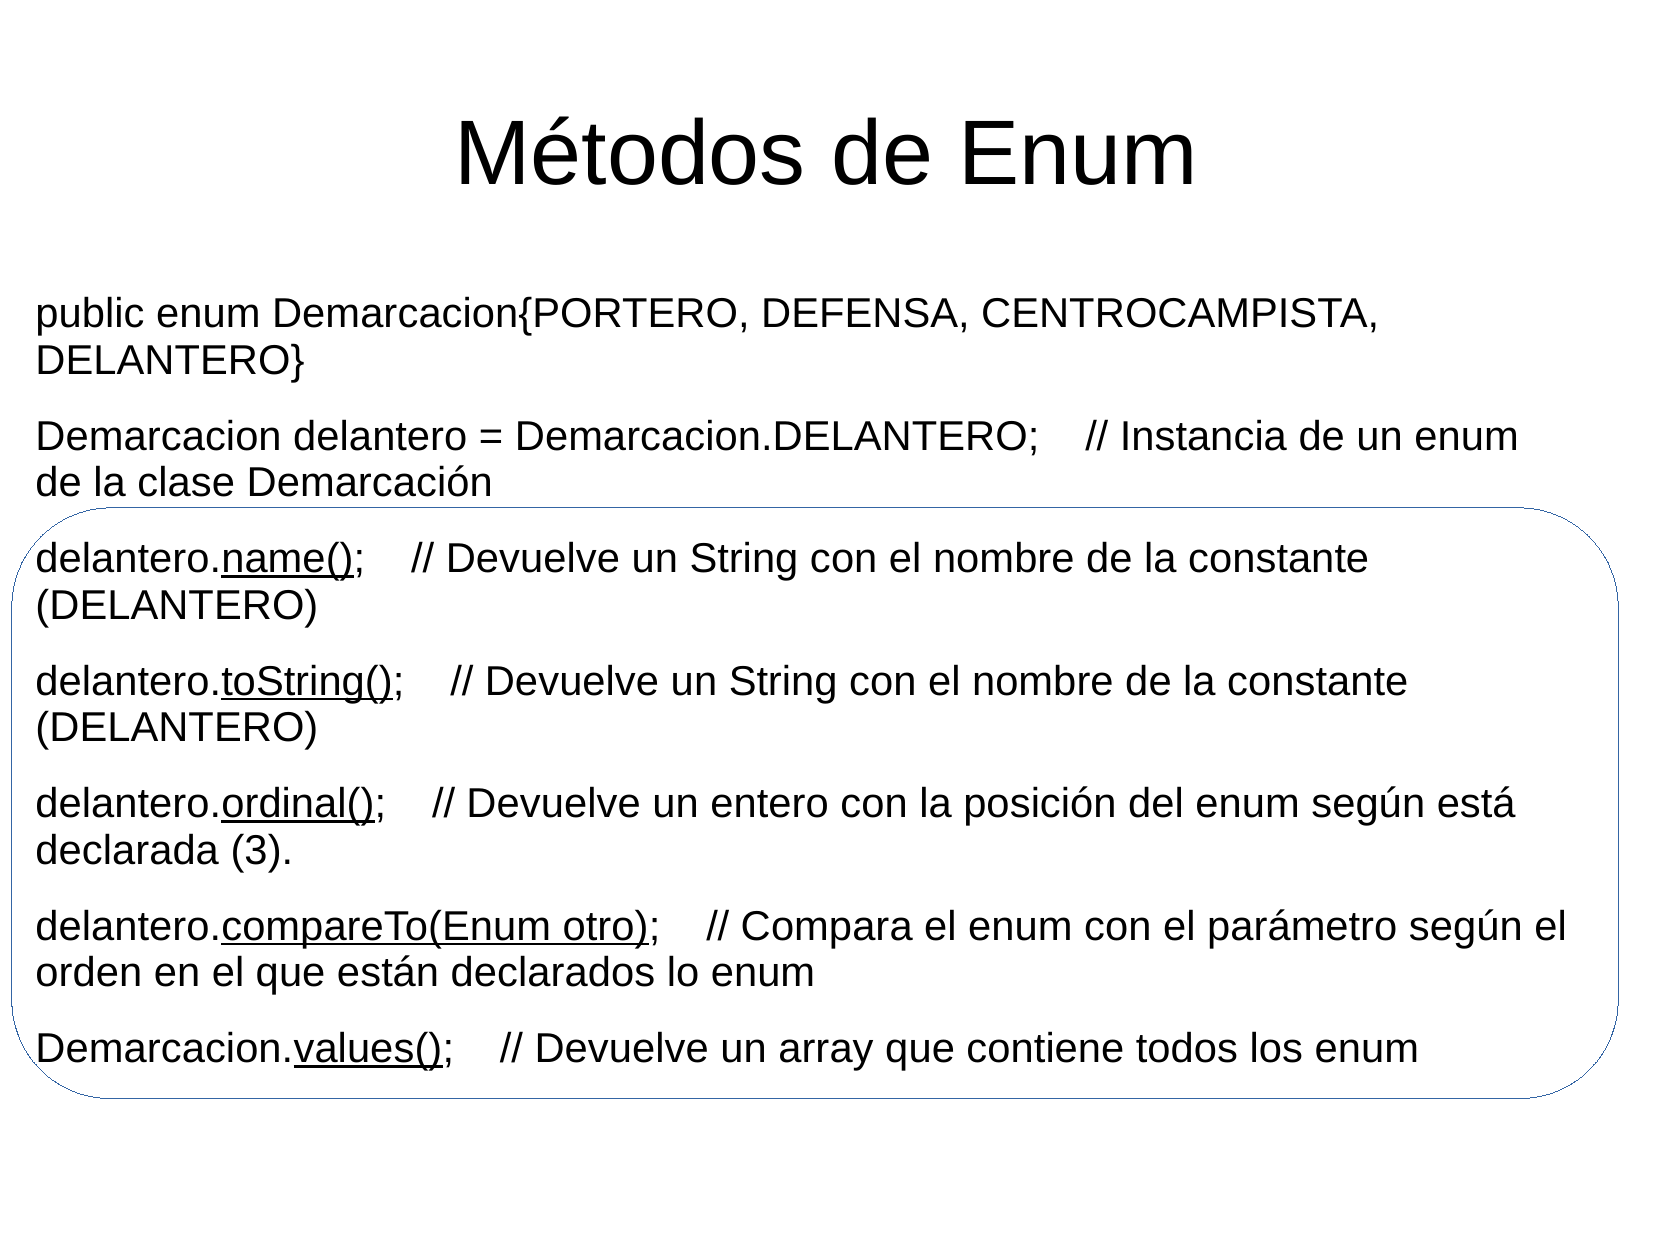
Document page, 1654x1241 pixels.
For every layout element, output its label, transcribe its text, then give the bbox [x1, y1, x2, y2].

title Métodos de Enum [82, 49, 1571, 257]
list public enum Demarcacion{PORTERO, DEFENSA, CENTROCAMPISTA, DELANTERO} Demarcacion delantero = Demarcacion.DELANTERO; // Instancia de un enum de la clase Demarcación delantero.name(); // Devuelve un String con el nombre de la constante (DELANTERO) delantero.toString(); // Devuelve un String con el nombre de la constante (DELANTERO) delantero.ordinal(); // Devuelve un entero con la posición del enum según está declarada (3). delantero.compareTo(Enum otro); // Compara el enum con el parámetro según el orden en el que están declarados lo enum Demarcacion.values(); // Devuelve un array que contiene todos los enum [35, 290, 1571, 1010]
text_box [11, 522, 1619, 1099]
